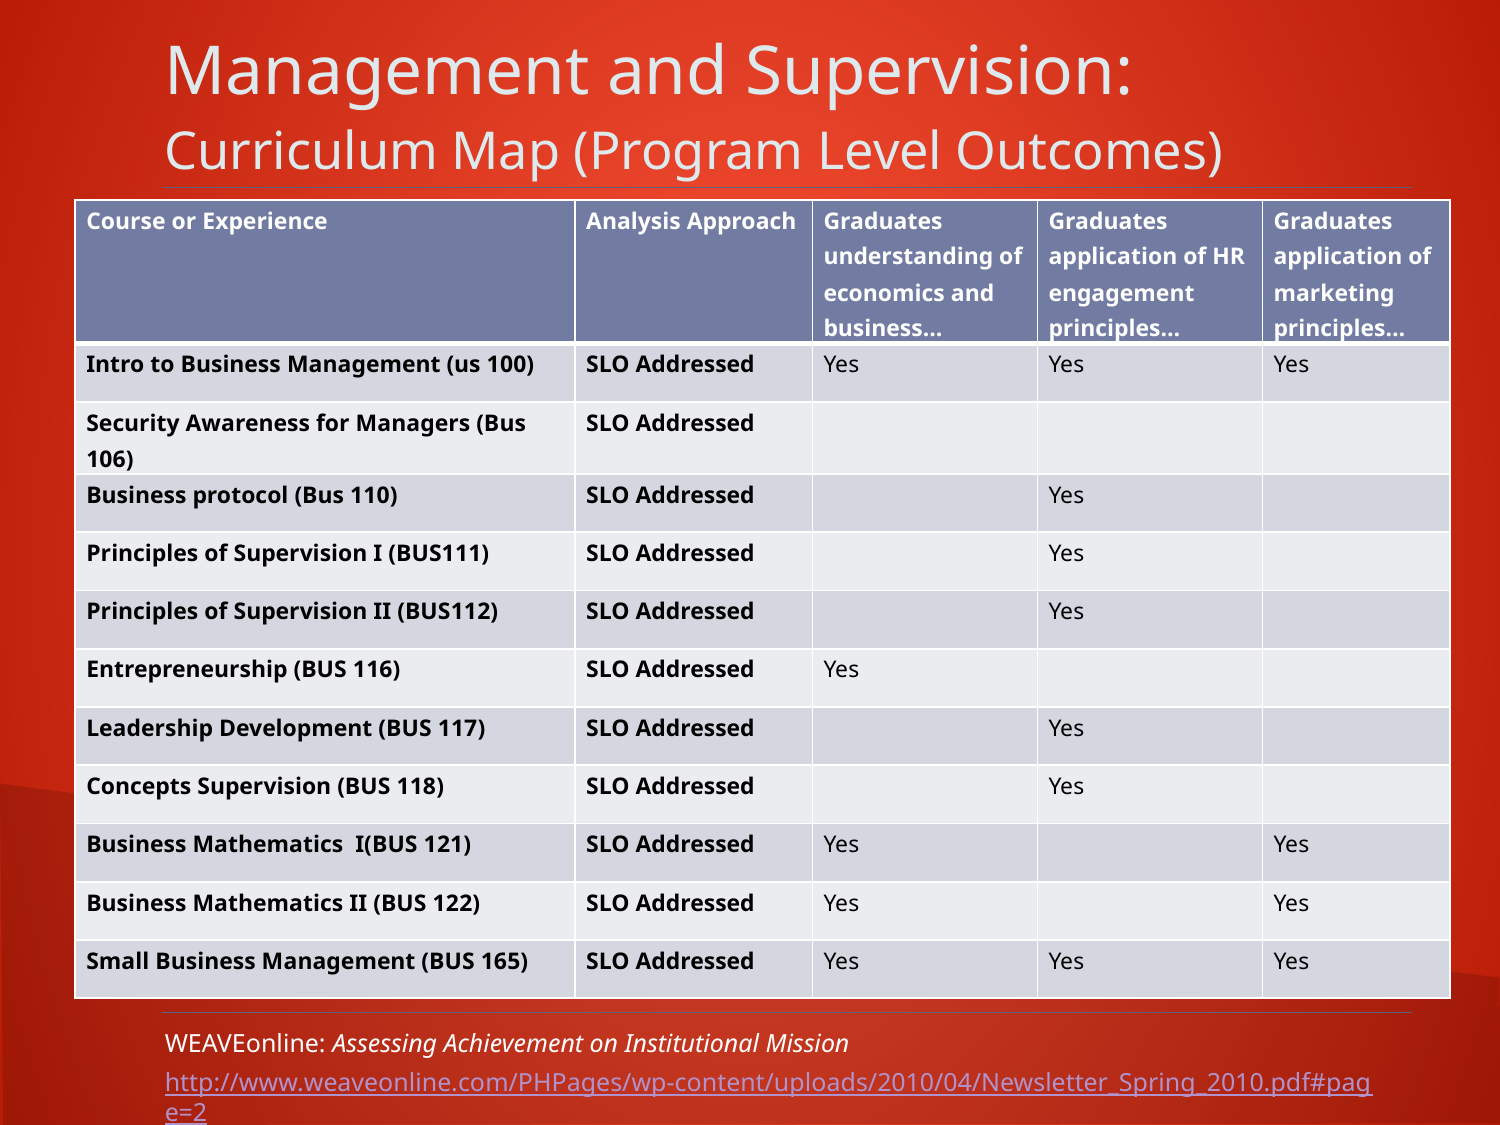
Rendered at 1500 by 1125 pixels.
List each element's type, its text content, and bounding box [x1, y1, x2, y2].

table_cell Yes [1038, 533, 1262, 590]
table_header Graduates understanding of economics and business… [813, 201, 1037, 341]
table_cell [813, 533, 1037, 590]
table_cell Yes [1038, 941, 1262, 997]
table_cell SLO Addressed [576, 346, 812, 401]
table_cell SLO Addressed [576, 533, 812, 590]
table_cell Leadership Development (BUS 117) [76, 708, 574, 764]
table_cell Concepts Supervision (BUS 118) [76, 766, 574, 823]
table_cell [1263, 708, 1449, 764]
table_cell Business Mathematics II (BUS 122) [76, 883, 574, 939]
table_cell Business Mathematics I(BUS 121) [76, 824, 574, 881]
table_cell SLO Addressed [576, 591, 812, 648]
table_cell Yes [1263, 824, 1449, 881]
table_cell Yes [1038, 766, 1262, 823]
table_cell [813, 475, 1037, 531]
table_cell Yes [1263, 346, 1449, 401]
table_cell Yes [813, 650, 1037, 706]
table_cell [813, 403, 1037, 473]
table_cell Yes [813, 346, 1037, 401]
table_cell [1263, 591, 1449, 648]
table_cell [1263, 650, 1449, 706]
table_cell [813, 591, 1037, 648]
table_cell [813, 766, 1037, 823]
table_cell [1263, 475, 1449, 531]
table_cell Business protocol (Bus 110) [76, 475, 574, 531]
table_cell SLO Addressed [576, 941, 812, 997]
text_box WEAVEonline: Assessing Achievement on Institutional Missionhttp://www.weaveonline.com/PHPages/wp-content/uploads/2010/04/Newsletter_Spring_2010.pdf#page=2 [150, 1015, 1400, 1109]
table_cell Principles of Supervision I (BUS111) [76, 533, 574, 590]
table_cell [1263, 403, 1449, 473]
table_cell [1038, 650, 1262, 706]
table_cell [1038, 883, 1262, 939]
table_cell SLO Addressed [576, 650, 812, 706]
table_cell [1263, 766, 1449, 823]
table_cell [1263, 533, 1449, 590]
table_cell SLO Addressed [576, 766, 812, 823]
table_cell Yes [1038, 591, 1262, 648]
title Management and Supervision: Curriculum Map (Program Level Outcomes) [150, 12, 1425, 199]
table_cell Small Business Management (BUS 165) [76, 941, 574, 997]
table_cell Intro to Business Management (us 100) [76, 346, 574, 401]
table_cell SLO Addressed [576, 824, 812, 881]
table_cell Security Awareness for Managers (Bus 106) [76, 403, 574, 473]
table_cell SLO Addressed [576, 475, 812, 531]
table_cell [813, 708, 1037, 764]
table_header Course or Experience [76, 201, 574, 341]
table_cell Yes [1263, 883, 1449, 939]
table_cell Yes [1038, 708, 1262, 764]
table_cell SLO Addressed [576, 403, 812, 473]
table_cell Yes [1263, 941, 1449, 997]
table_cell SLO Addressed [576, 883, 812, 939]
table_cell Yes [1038, 346, 1262, 401]
table_header Graduates application of marketing principles… [1263, 201, 1449, 341]
table_header Graduates application of HR engagement principles… [1038, 201, 1262, 341]
table_cell Yes [813, 941, 1037, 997]
table_cell Yes [813, 824, 1037, 881]
table_cell Entrepreneurship (BUS 116) [76, 650, 574, 706]
table_cell SLO Addressed [576, 708, 812, 764]
table_cell Yes [813, 883, 1037, 939]
table_header Analysis Approach [576, 201, 812, 341]
table_cell [1038, 403, 1262, 473]
table_cell [1038, 824, 1262, 881]
table_cell Yes [1038, 475, 1262, 531]
table_cell Principles of Supervision II (BUS112) [76, 591, 574, 648]
